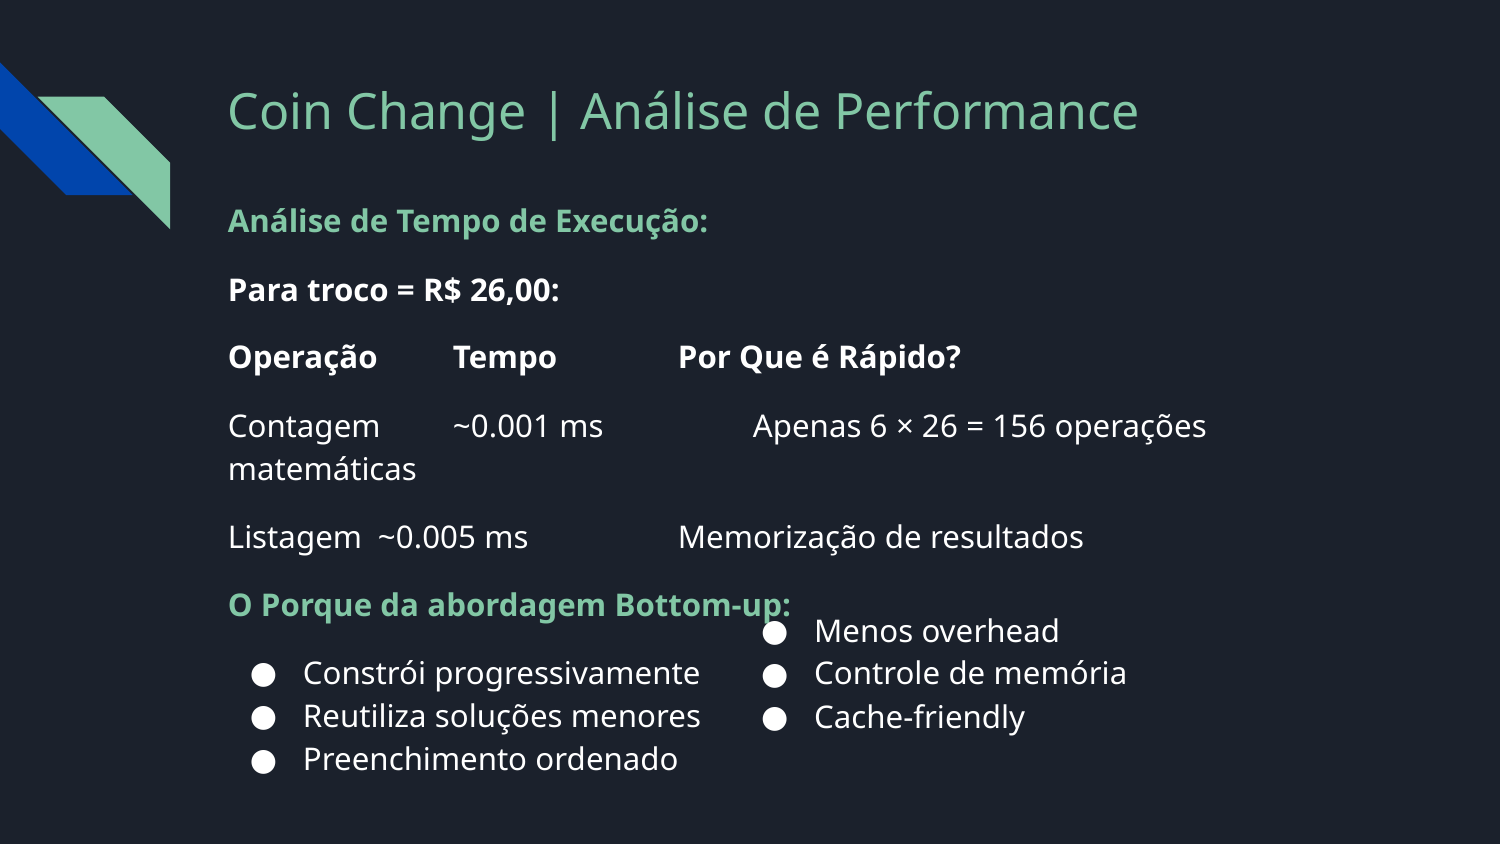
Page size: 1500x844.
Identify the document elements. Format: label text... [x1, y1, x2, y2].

text_box Menos overhead Controle de memória Cache-friendly [724, 590, 1241, 750]
title Coin Change | Análise de Performance [212, 64, 1368, 181]
list Análise de Tempo de Execução: Para troco = R$ 26,00: Operação Tempo Por Que é Rápido? Contagem ~0.001 ms Apenas 6 × 26 = 156 operações matemáticas Listagem ~0.005 ms Memorização de resultados O Porque da abordagem Bottom-up: Constrói progressivamente Reutiliza soluções menores Preenchimento ordenado [212, 181, 1368, 778]
